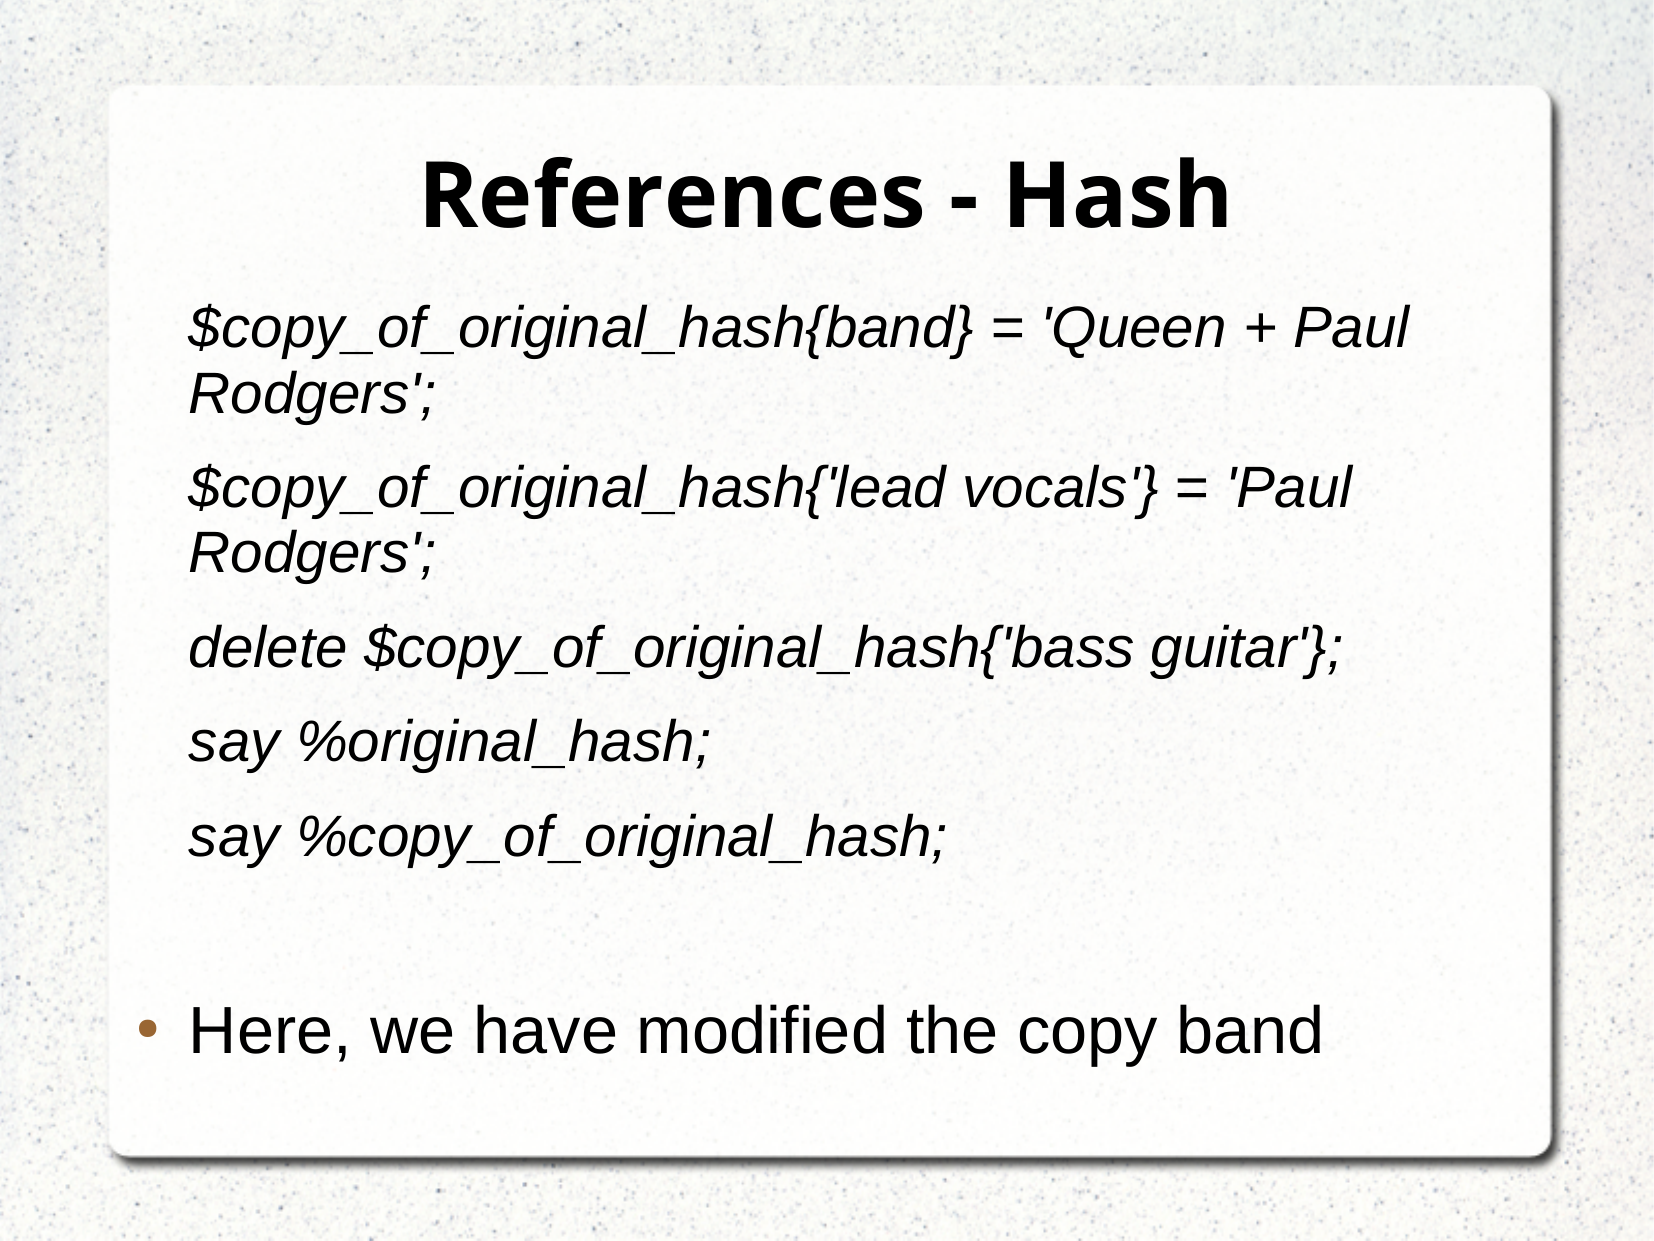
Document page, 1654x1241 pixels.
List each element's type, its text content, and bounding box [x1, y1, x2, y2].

picture [0, 0, 1654, 1241]
list $copy_of_original_hash{band} = 'Queen + Paul Rodgers'; $copy_of_original_hash{'lead vocals'} = 'Paul Rodgers'; delete $copy_of_original_hash{'bass guitar'}; say %original_hash; say %copy_of_original_hash; Here, we have modified the copy band [118, 295, 1506, 1068]
title References - Hash [118, 88, 1536, 296]
